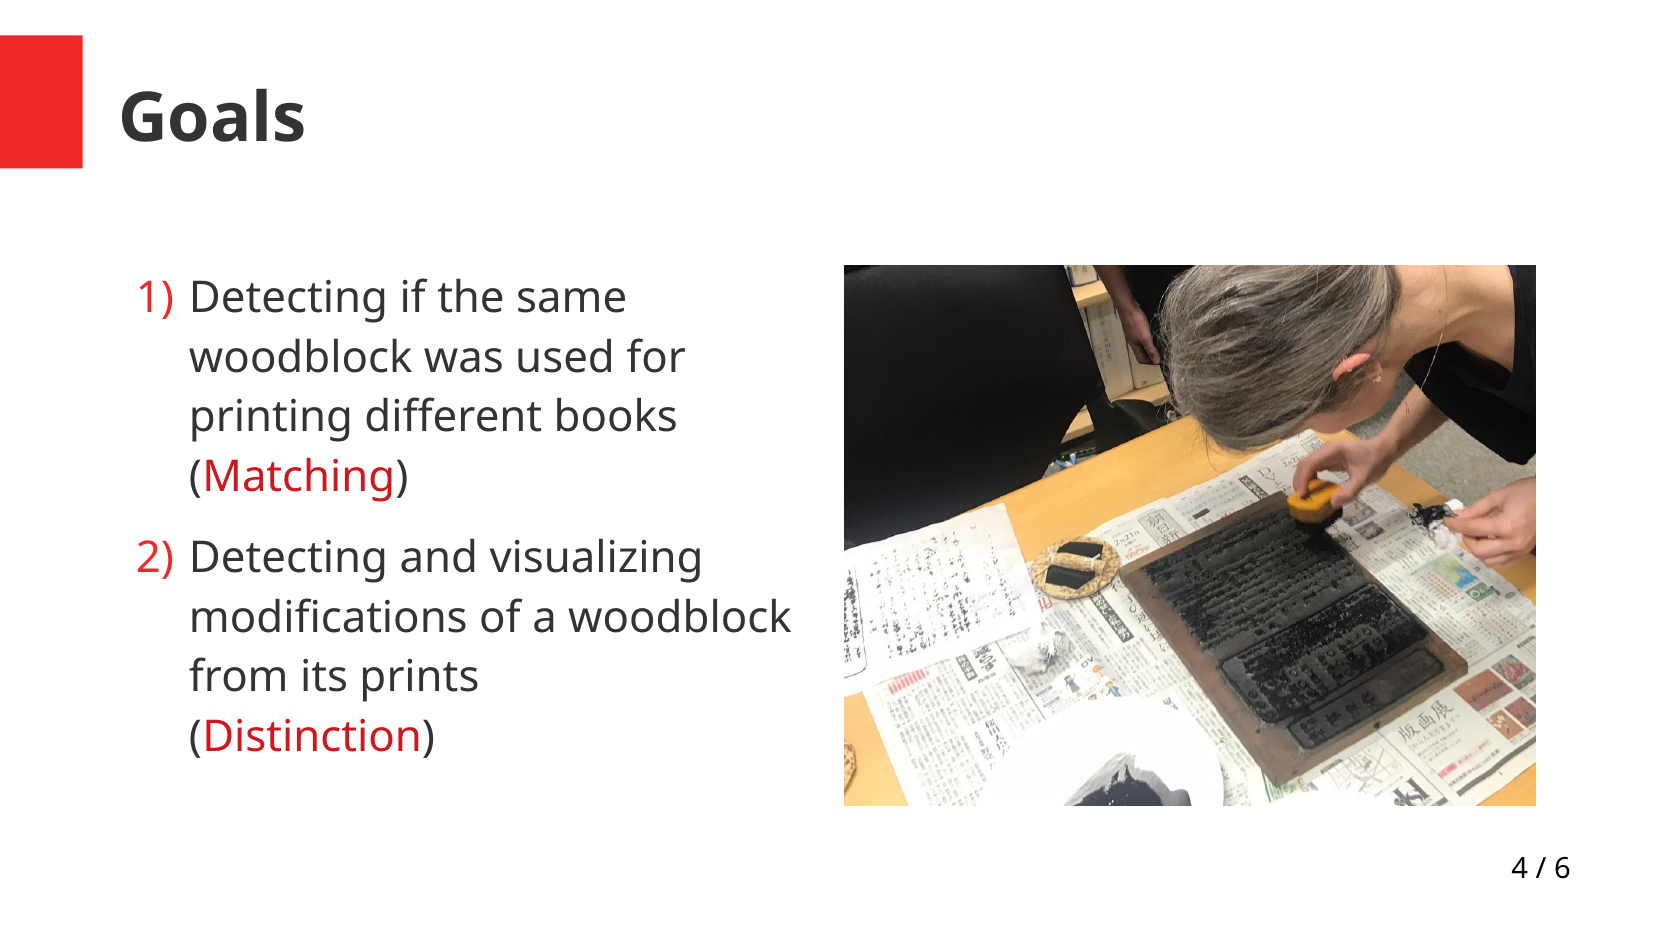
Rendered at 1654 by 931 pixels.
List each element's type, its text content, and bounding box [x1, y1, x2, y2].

picture [844, 265, 1536, 806]
list Detecting if the same woodblock was used for printing different books (Matching) Detecting and visualizing modifications of a woodblock from its prints (Distinction) [118, 265, 810, 806]
title Goals [118, 37, 1571, 193]
